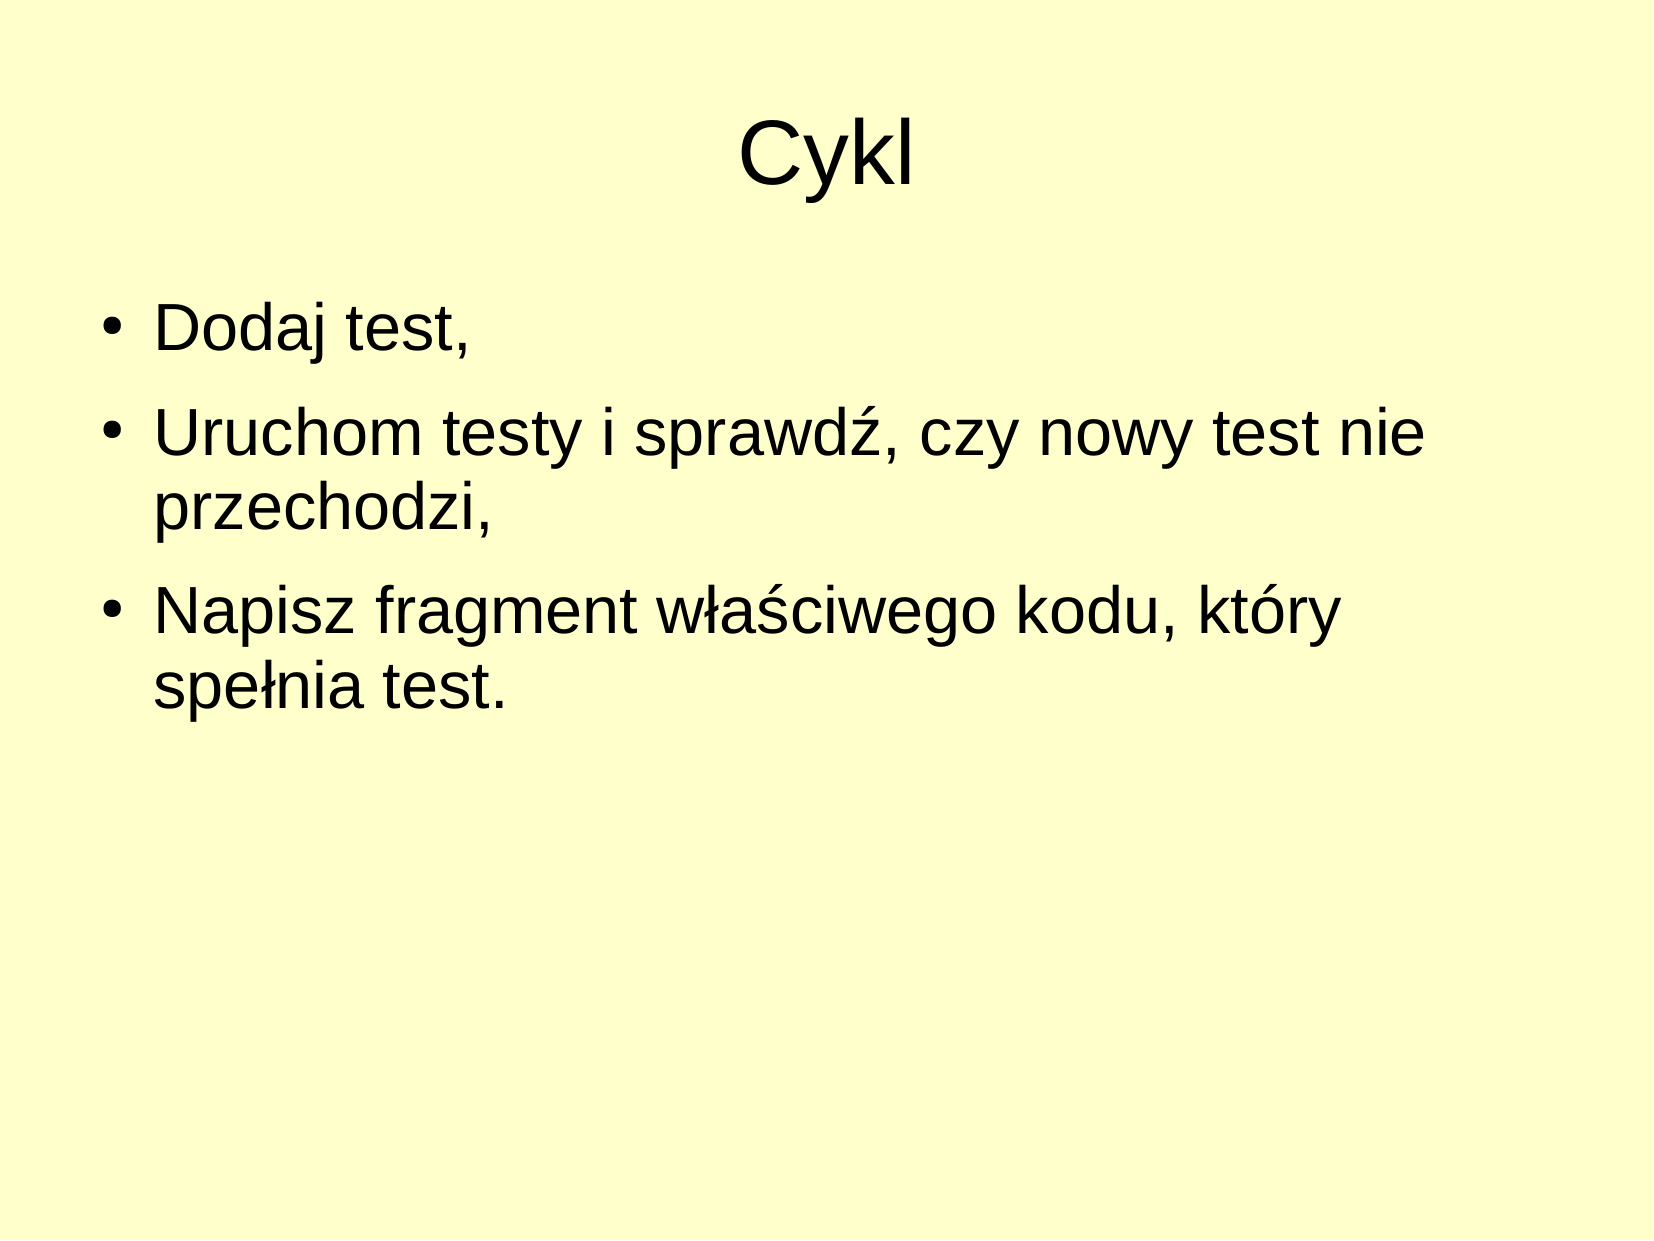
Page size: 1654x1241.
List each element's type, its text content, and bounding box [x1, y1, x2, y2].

title Cykl [82, 49, 1571, 257]
list Dodaj test, Uruchom testy i sprawdź, czy nowy test nie przechodzi, Napisz fragment właściwego kodu, który spełnia test. [82, 290, 1571, 1109]
